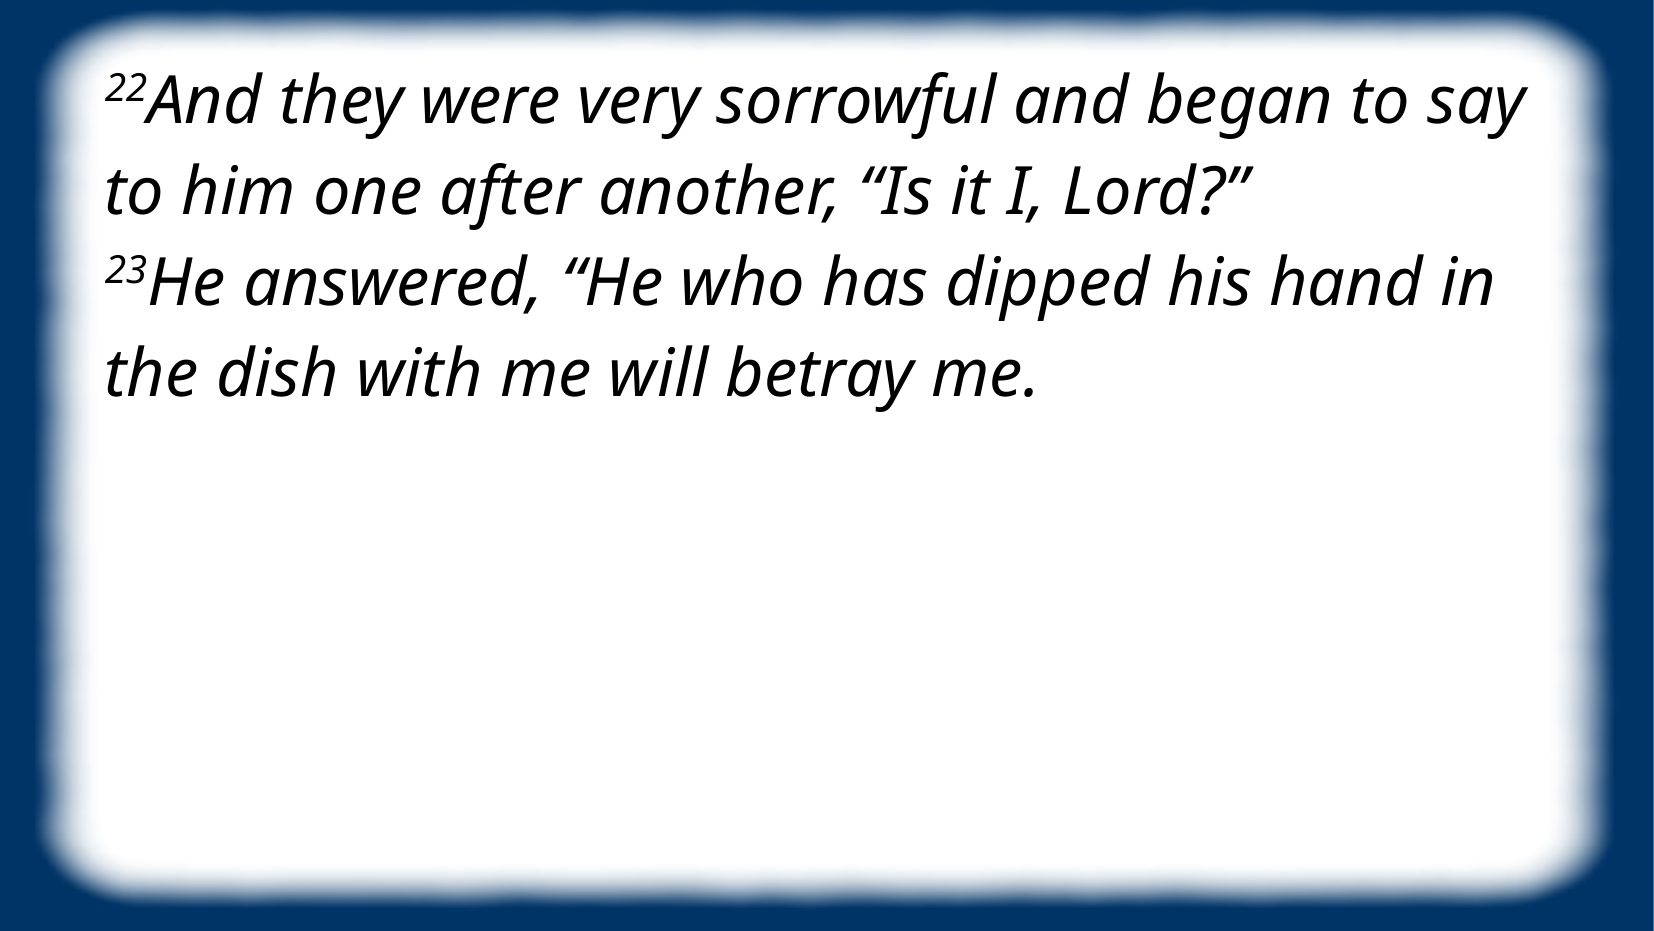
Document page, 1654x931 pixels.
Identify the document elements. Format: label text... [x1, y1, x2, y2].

text_box 22And they were very sorrowful and began to say to him one after another, “Is it I, Lord?” 23He answered, “He who has dipped his hand in the dish with me will betray me. [90, 45, 1576, 415]
picture [0, 0, 1654, 931]
